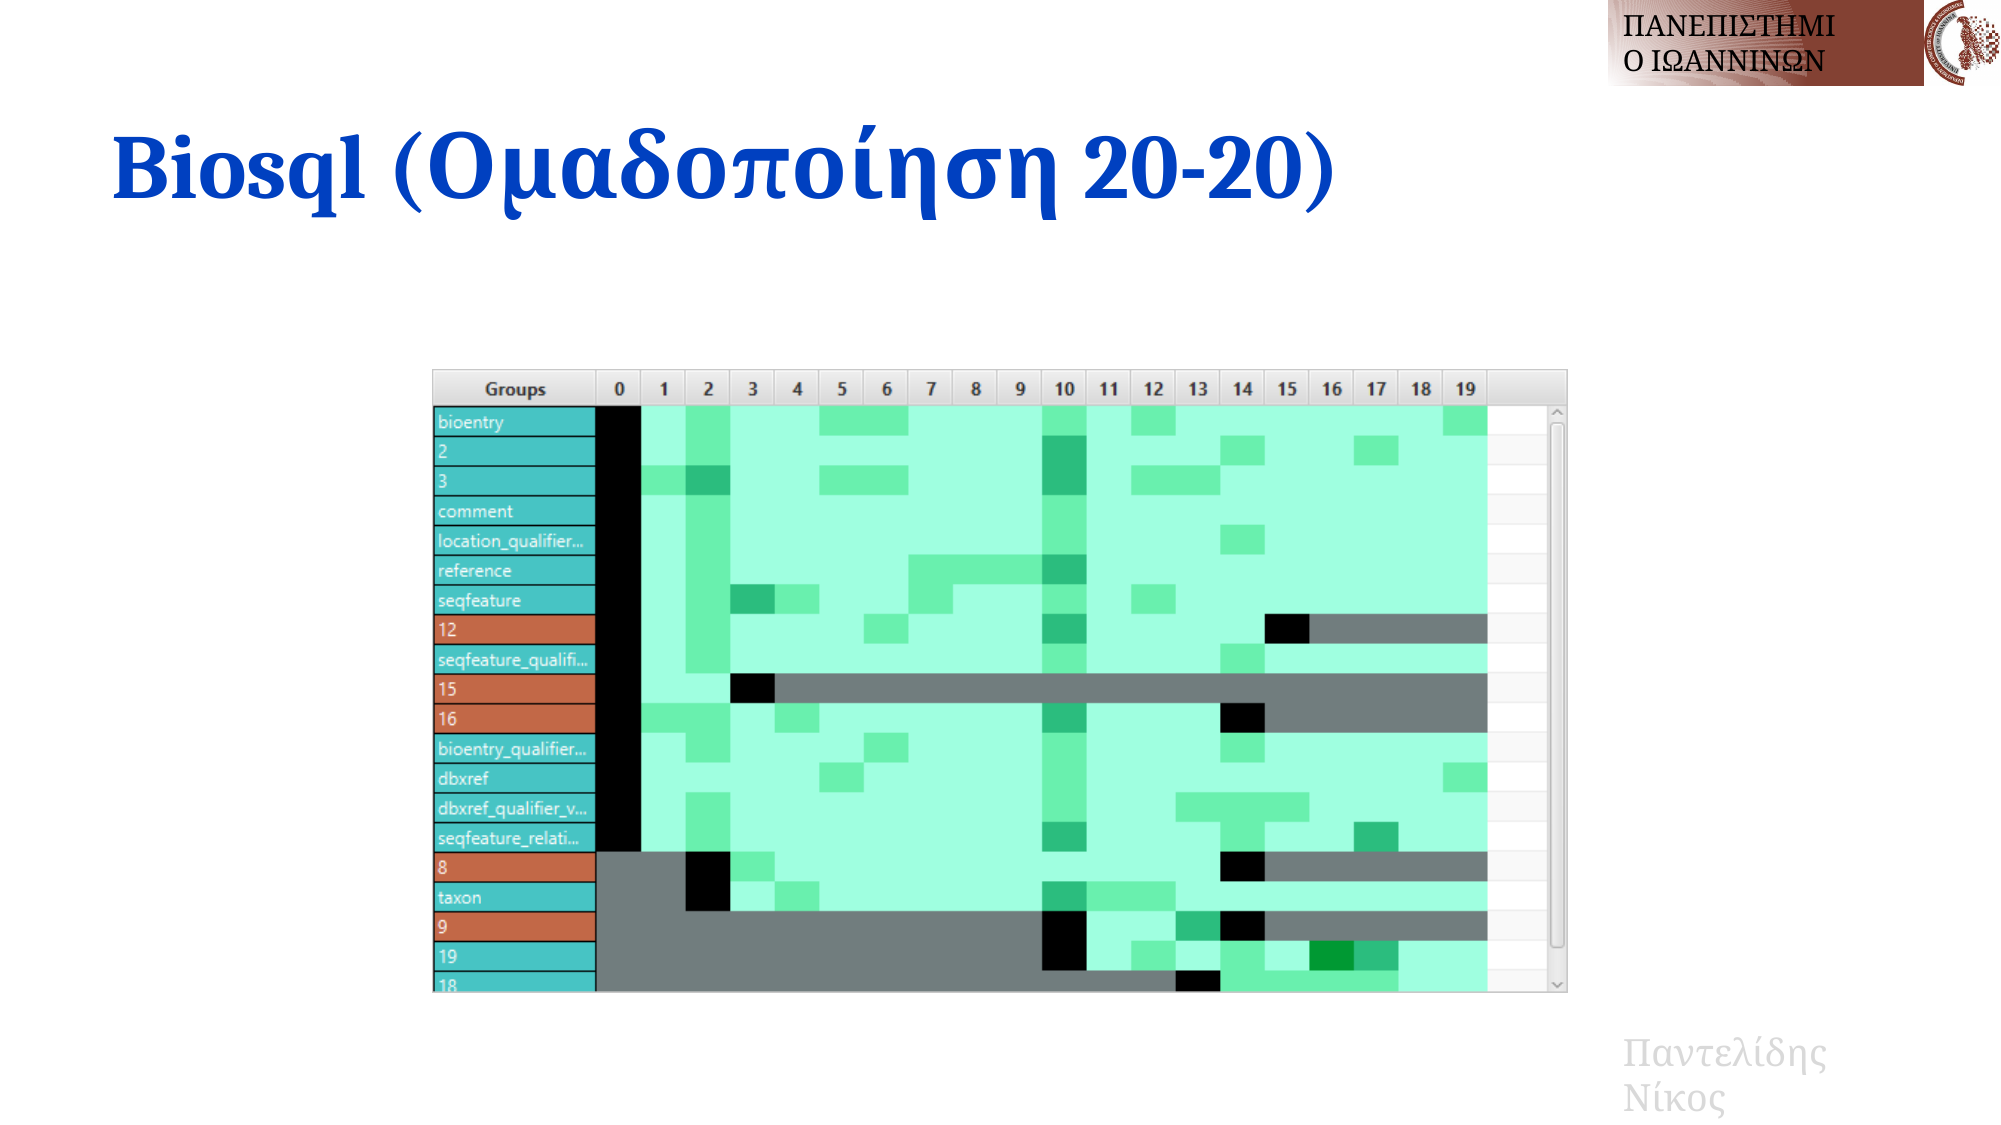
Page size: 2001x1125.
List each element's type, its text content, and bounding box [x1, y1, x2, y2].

picture [432, 369, 1568, 993]
text_box Biosql (Ομαδοποίηση 20-20) [96, 112, 1428, 225]
